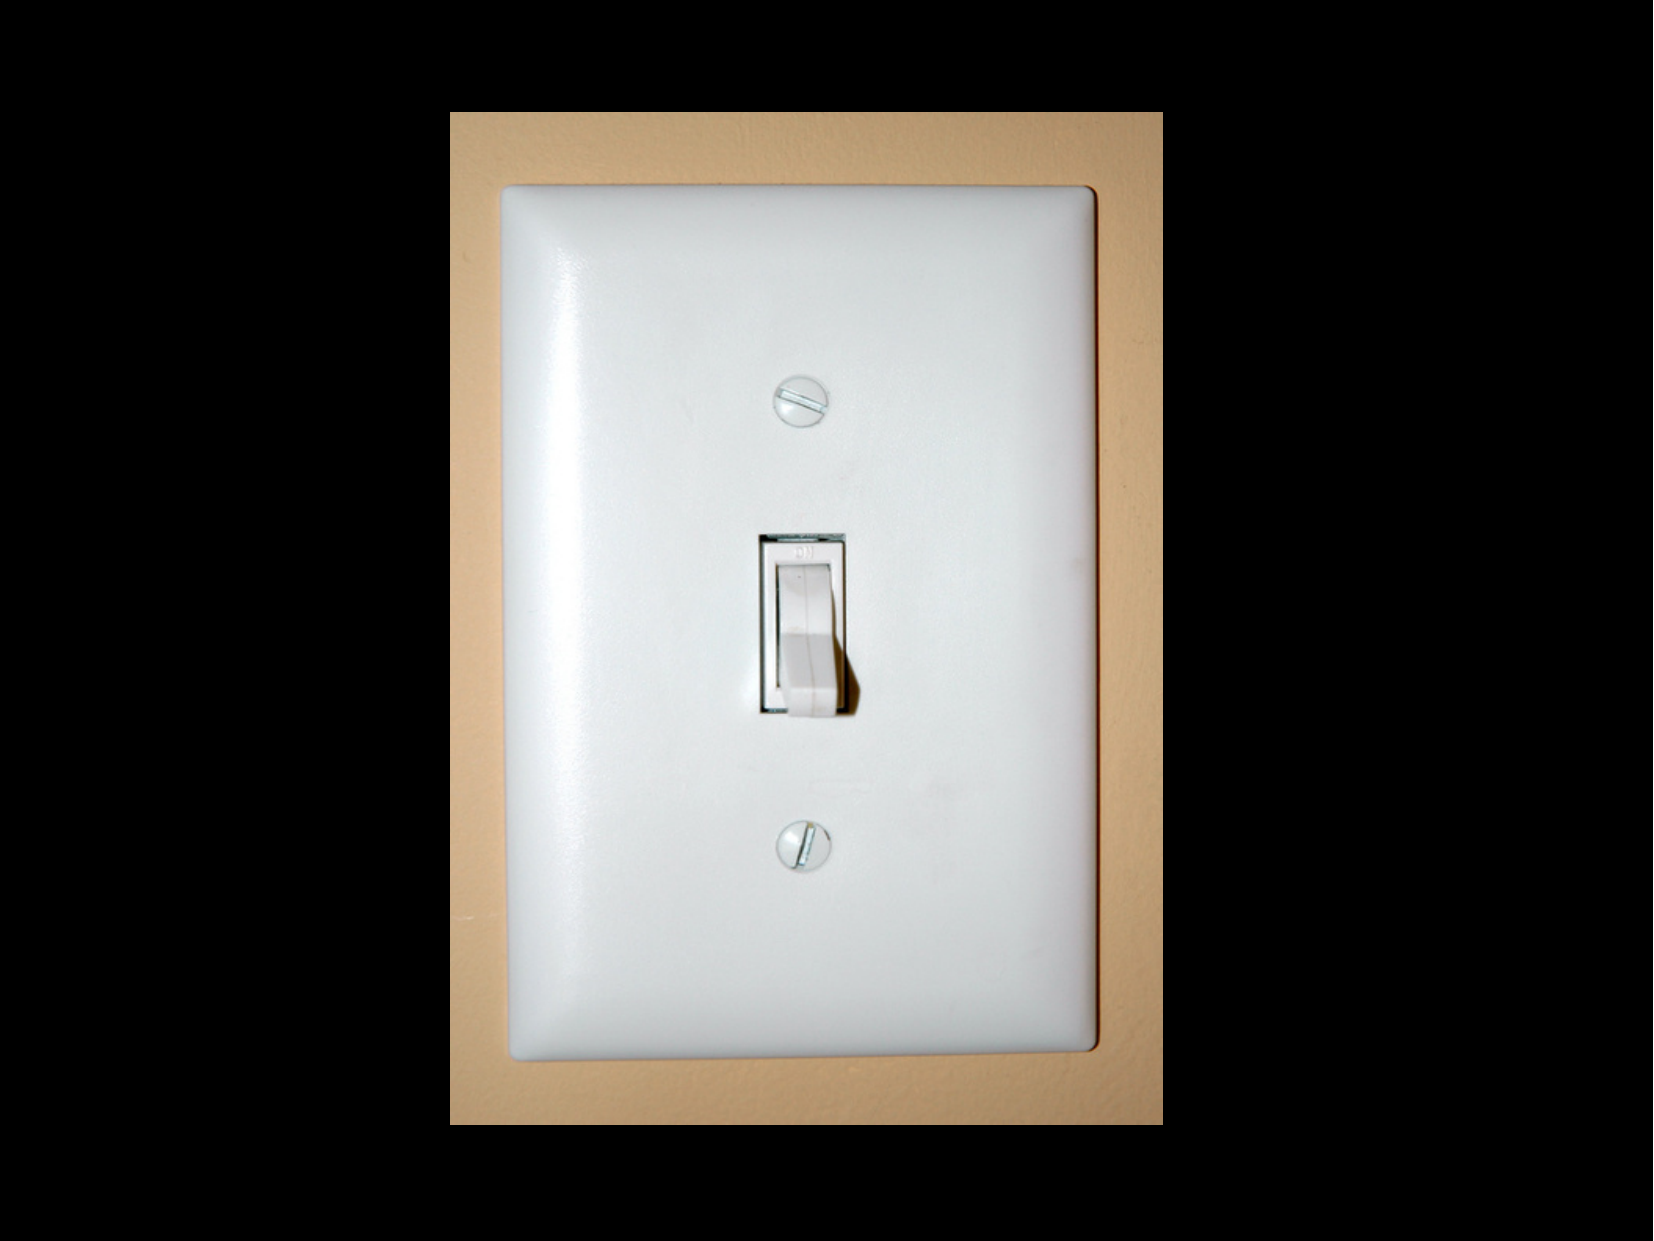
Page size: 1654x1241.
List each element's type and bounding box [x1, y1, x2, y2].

picture [450, 112, 1163, 1126]
